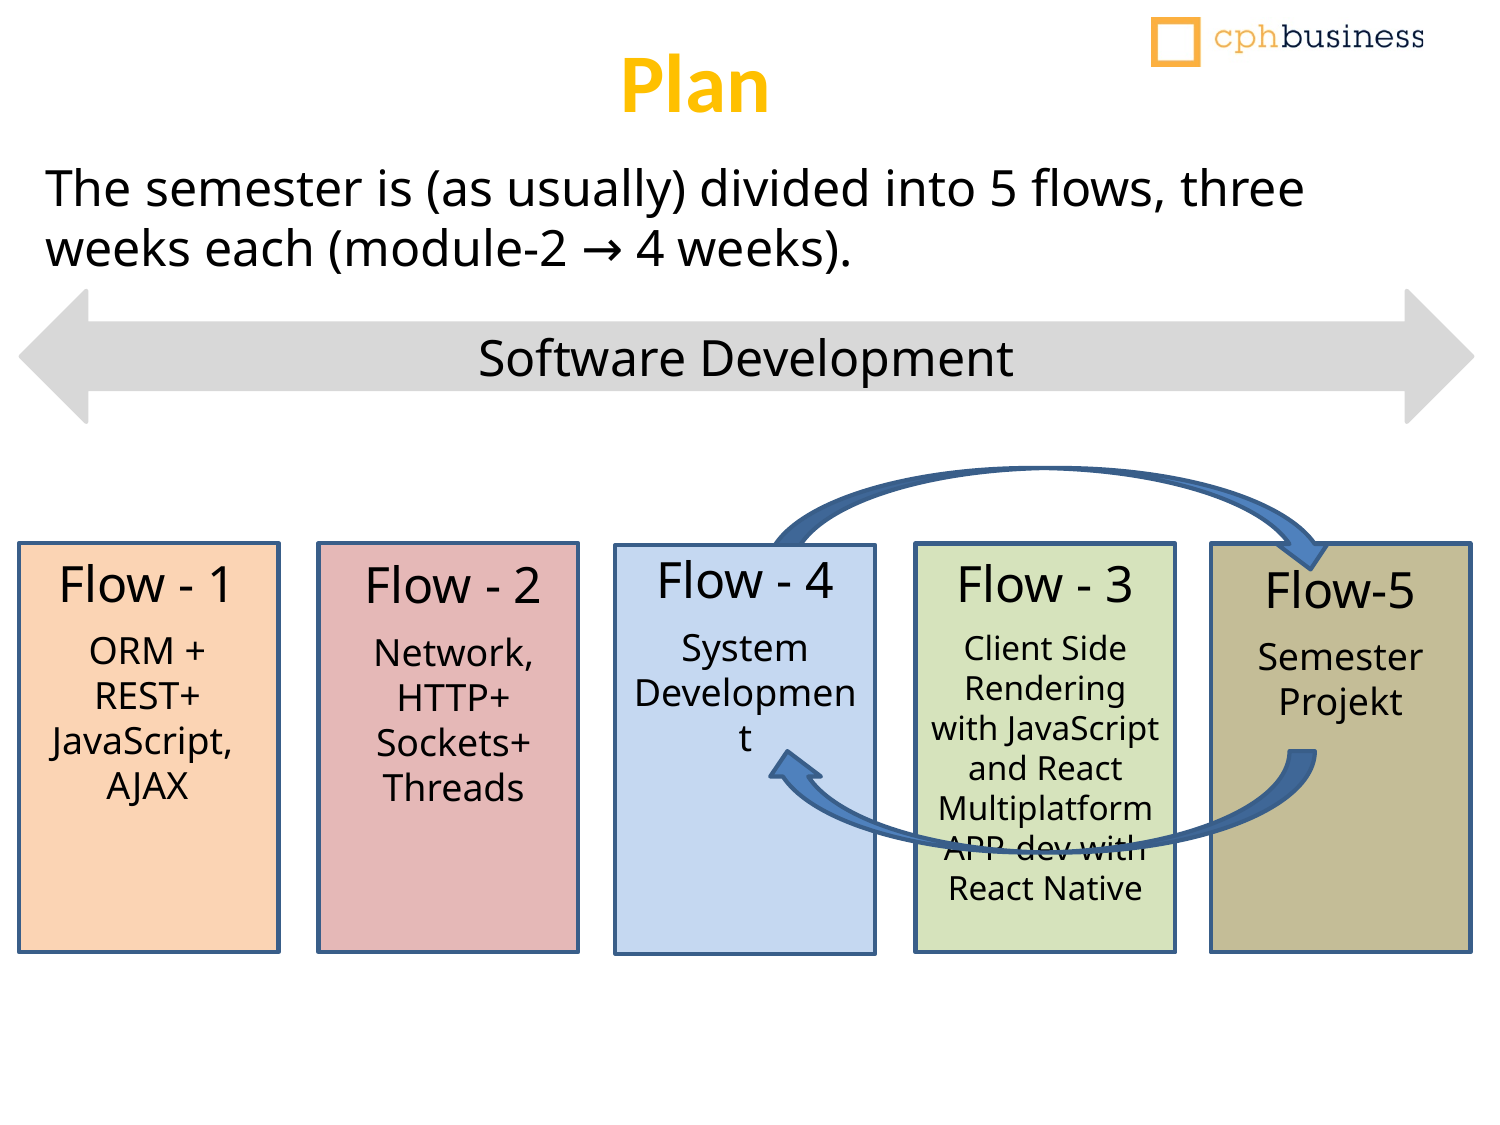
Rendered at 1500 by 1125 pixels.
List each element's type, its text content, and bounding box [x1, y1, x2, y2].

text_box [18, 543, 279, 953]
text_box Software Development [20, 290, 1473, 422]
text_box Flow - 4 System Development [615, 541, 876, 724]
text_box Flow-5 Semester Projekt [1210, 550, 1471, 733]
text_box Flow - 3 Client Side Rendering with JavaScript and React Multiplatform APP-dev with React Native [915, 842, 1176, 1005]
text_box Flow - 1 ORM + REST+ JavaScript, AJAX [17, 544, 278, 818]
text_box [777, 467, 1471, 570]
text_box The semester is (as usually) divided into 5 flows, three weeks each (module-2 → 4 weeks). [30, 148, 1473, 286]
text_box Flow - 3 Client Side Rendering with JavaScript and React Multiplatform APP-dev with React Native [915, 544, 1176, 852]
title Plan [20, 19, 1371, 140]
picture [1151, 17, 1424, 67]
text_box Flow - 2 Network, HTTP+ Sockets+ Threads [324, 546, 583, 820]
text_box [318, 543, 579, 953]
text_box [615, 724, 1471, 954]
